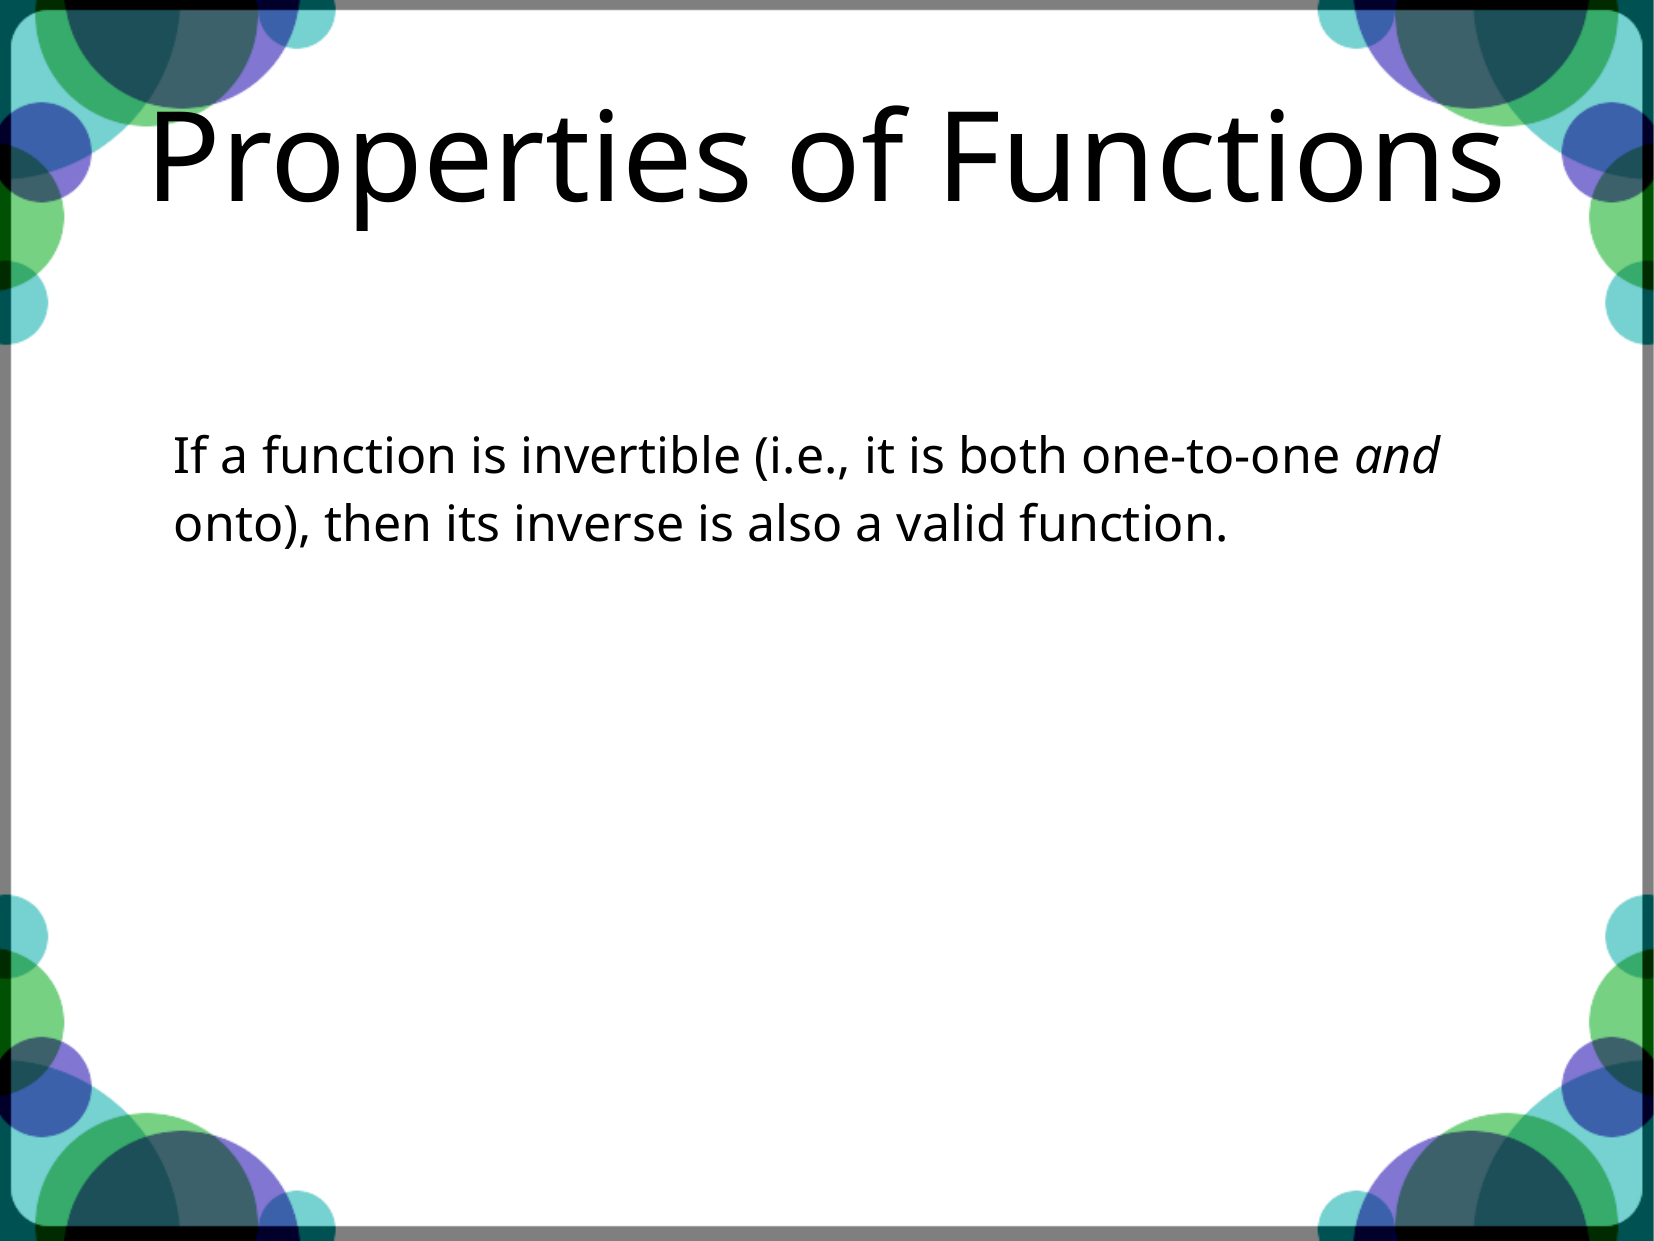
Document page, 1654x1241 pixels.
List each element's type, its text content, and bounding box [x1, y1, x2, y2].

title Properties of Functions [82, 49, 1571, 257]
text_box If a function is invertible (i.e., it is both one-to-one and onto), then its inverse is also a valid function. [173, 420, 1457, 1108]
picture [0, 0, 1654, 1241]
